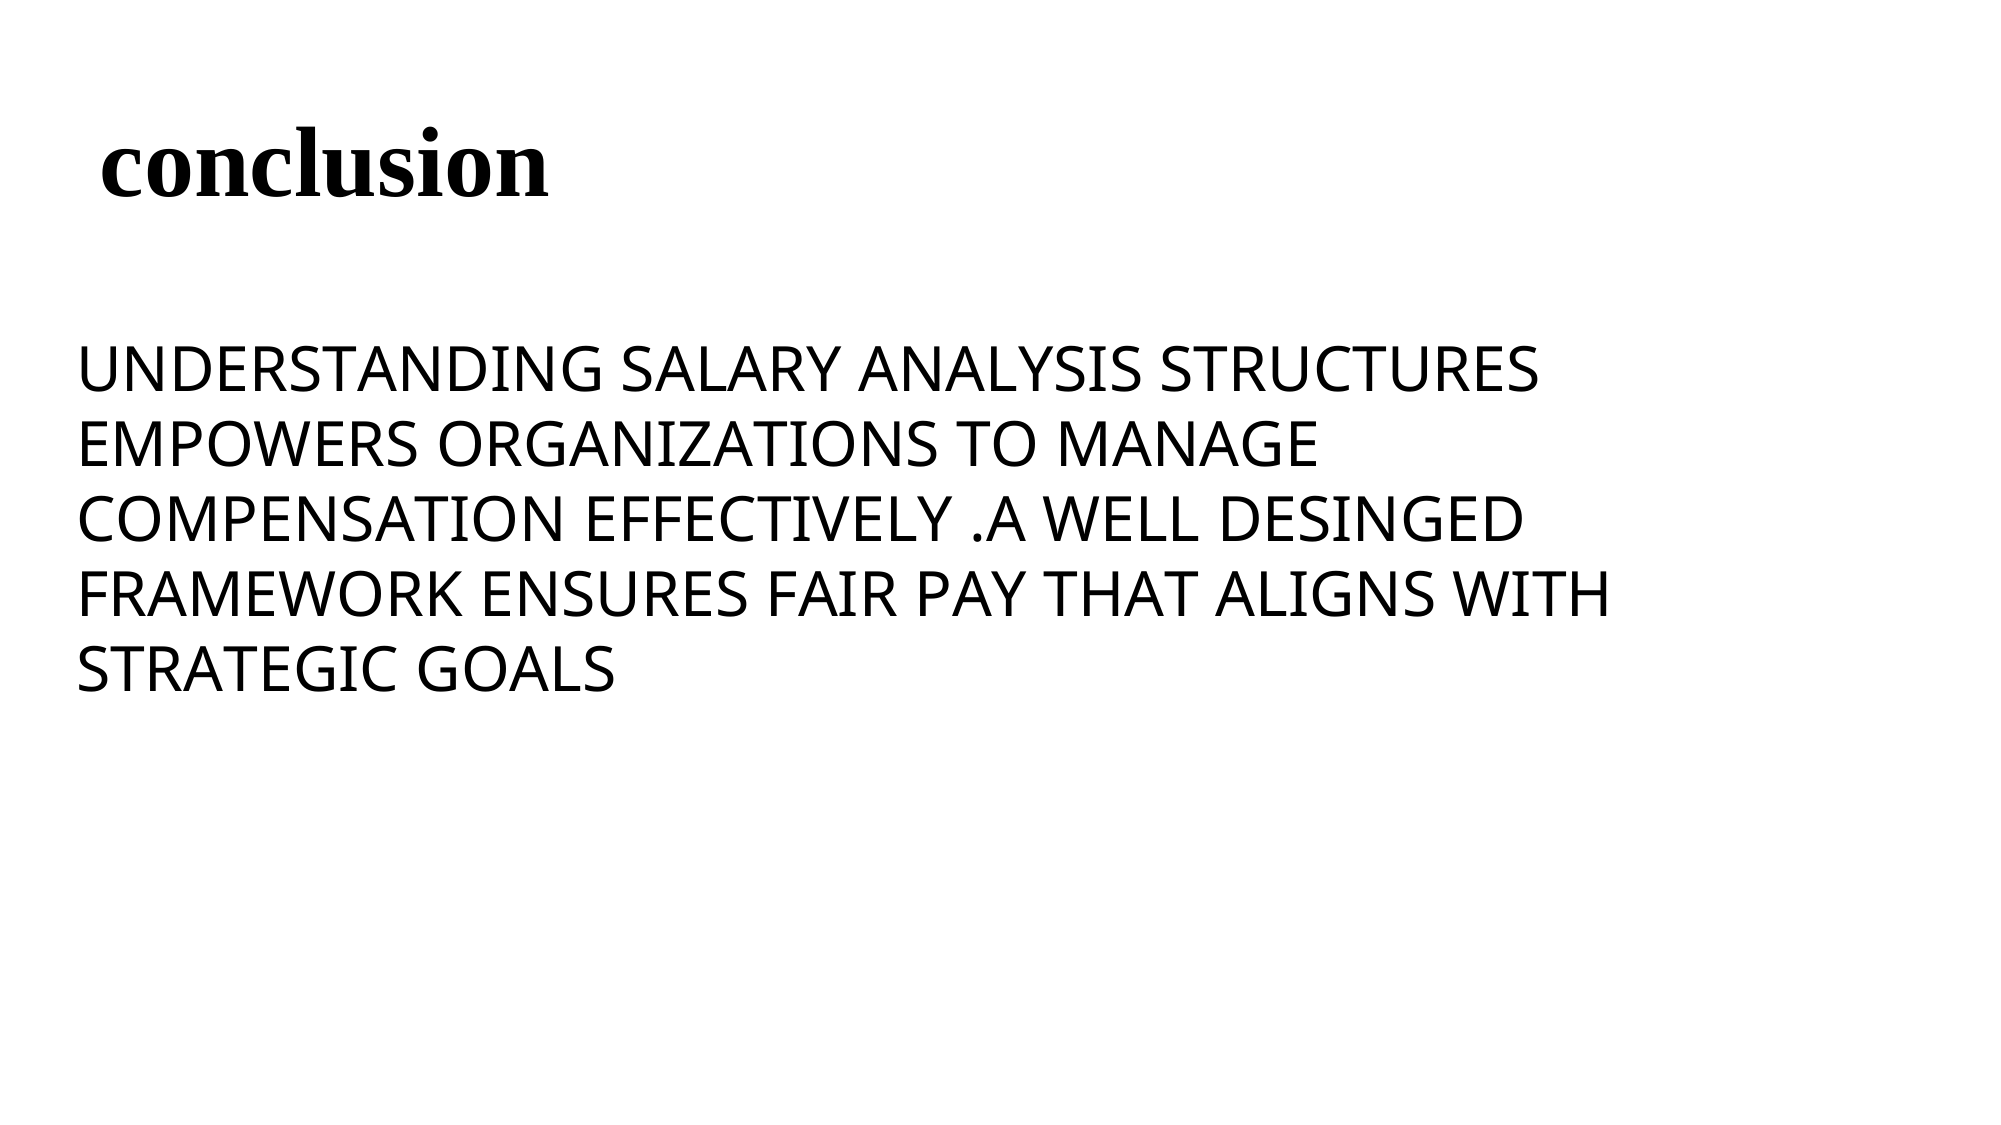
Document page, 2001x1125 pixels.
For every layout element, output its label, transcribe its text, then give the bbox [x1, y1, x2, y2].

list UNDERSTANDING SALARY ANALYSIS STRUCTURES EMPOWERS ORGANIZATIONS TO MANAGE COMPENSATION EFFECTIVELY .A WELL DESINGED FRAMEWORK ENSURES FAIR PAY THAT ALIGNS WITH STRATEGIC GOALS [76, 328, 1627, 708]
title conclusion [99, 96, 1853, 218]
